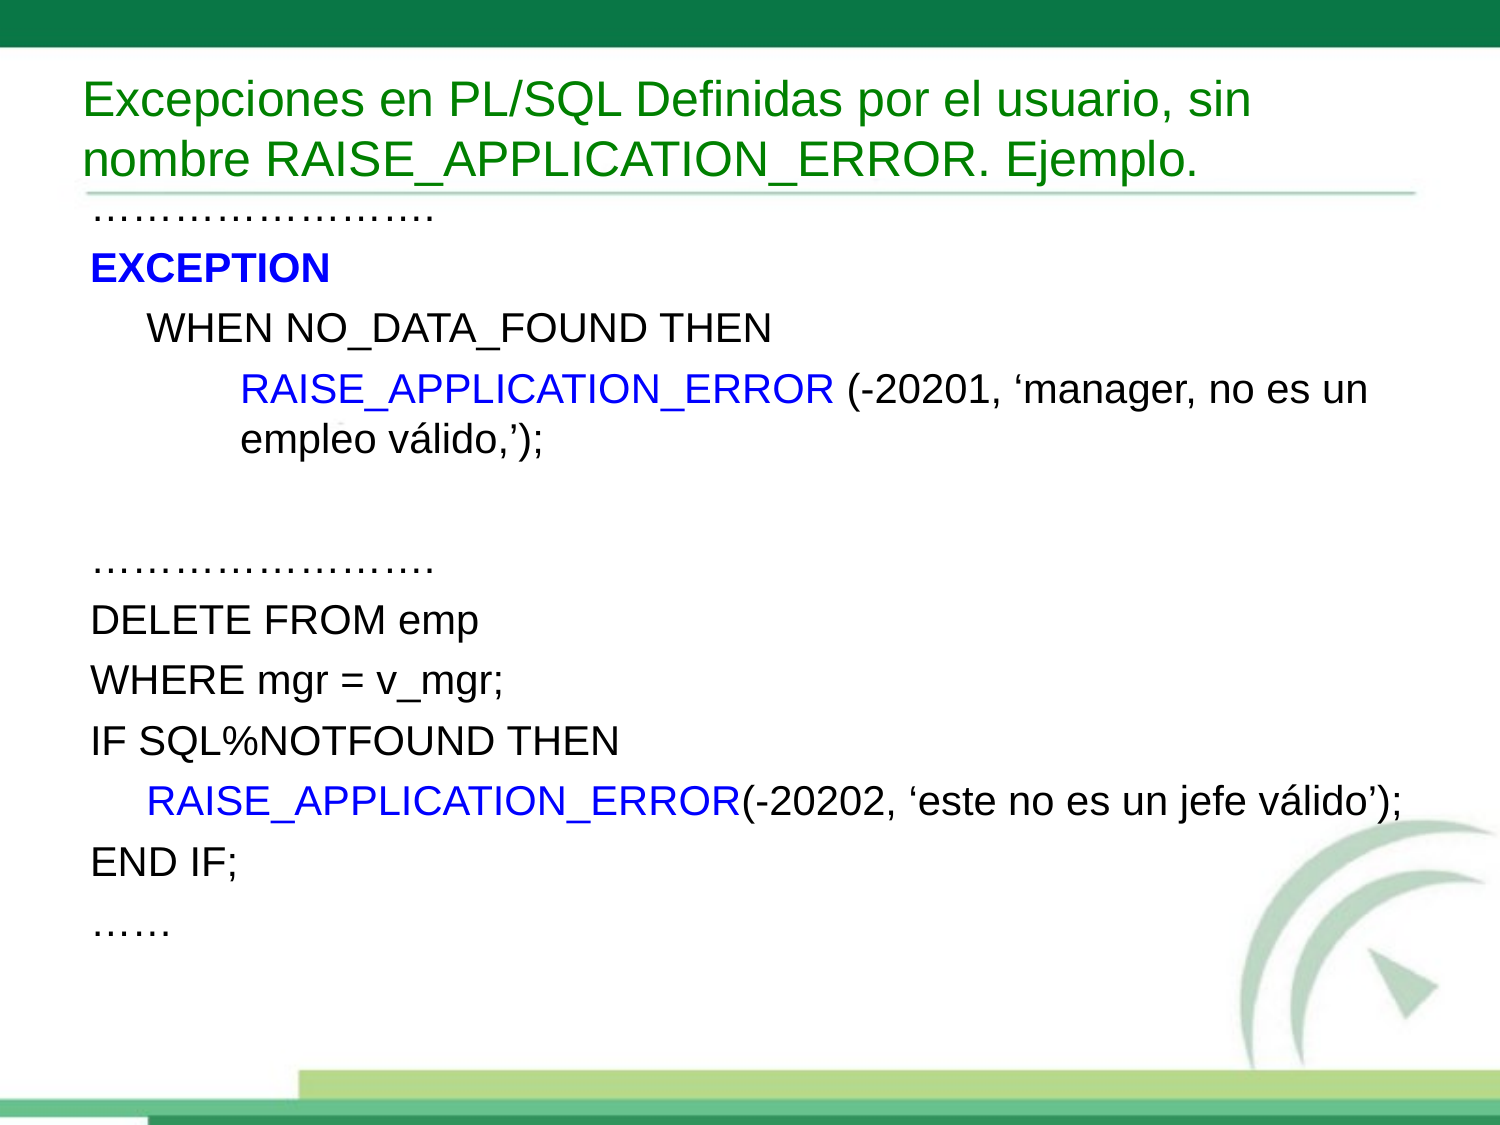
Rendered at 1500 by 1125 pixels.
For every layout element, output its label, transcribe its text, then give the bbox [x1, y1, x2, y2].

picture [0, 0, 1500, 1125]
list ……………………. EXCEPTION WHEN NO_DATA_FOUND THEN RAISE_APPLICATION_ERROR (-20201, ‘manager, no es un empleo válido,’); ……………………. DELETE FROM emp WHERE mgr = v_mgr; IF SQL%NOTFOUND THEN RAISE_APPLICATION_ERROR(-20202, ‘este no es un jefe válido’); END IF; …… [75, 172, 1426, 1005]
title Excepciones en PL/SQL Definidas por el usuario, sin nombre RAISE_APPLICATION_ERROR. Ejemplo. [67, 59, 1418, 195]
